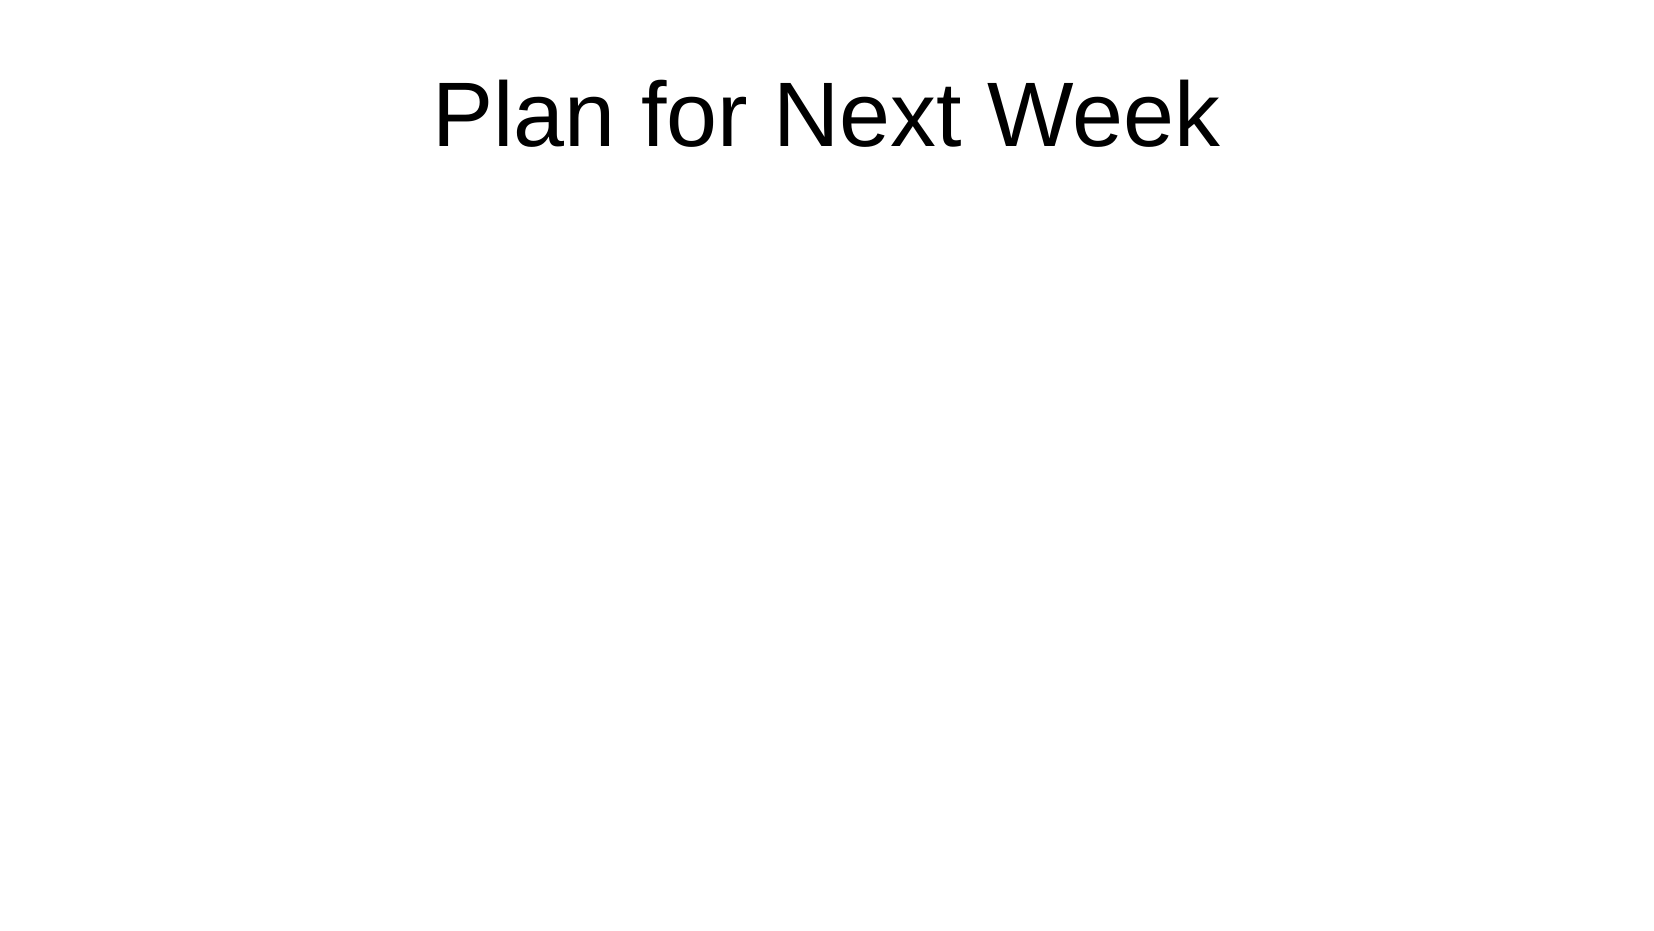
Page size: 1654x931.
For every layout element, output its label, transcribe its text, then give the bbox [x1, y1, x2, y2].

title Plan for Next Week [82, 37, 1571, 193]
